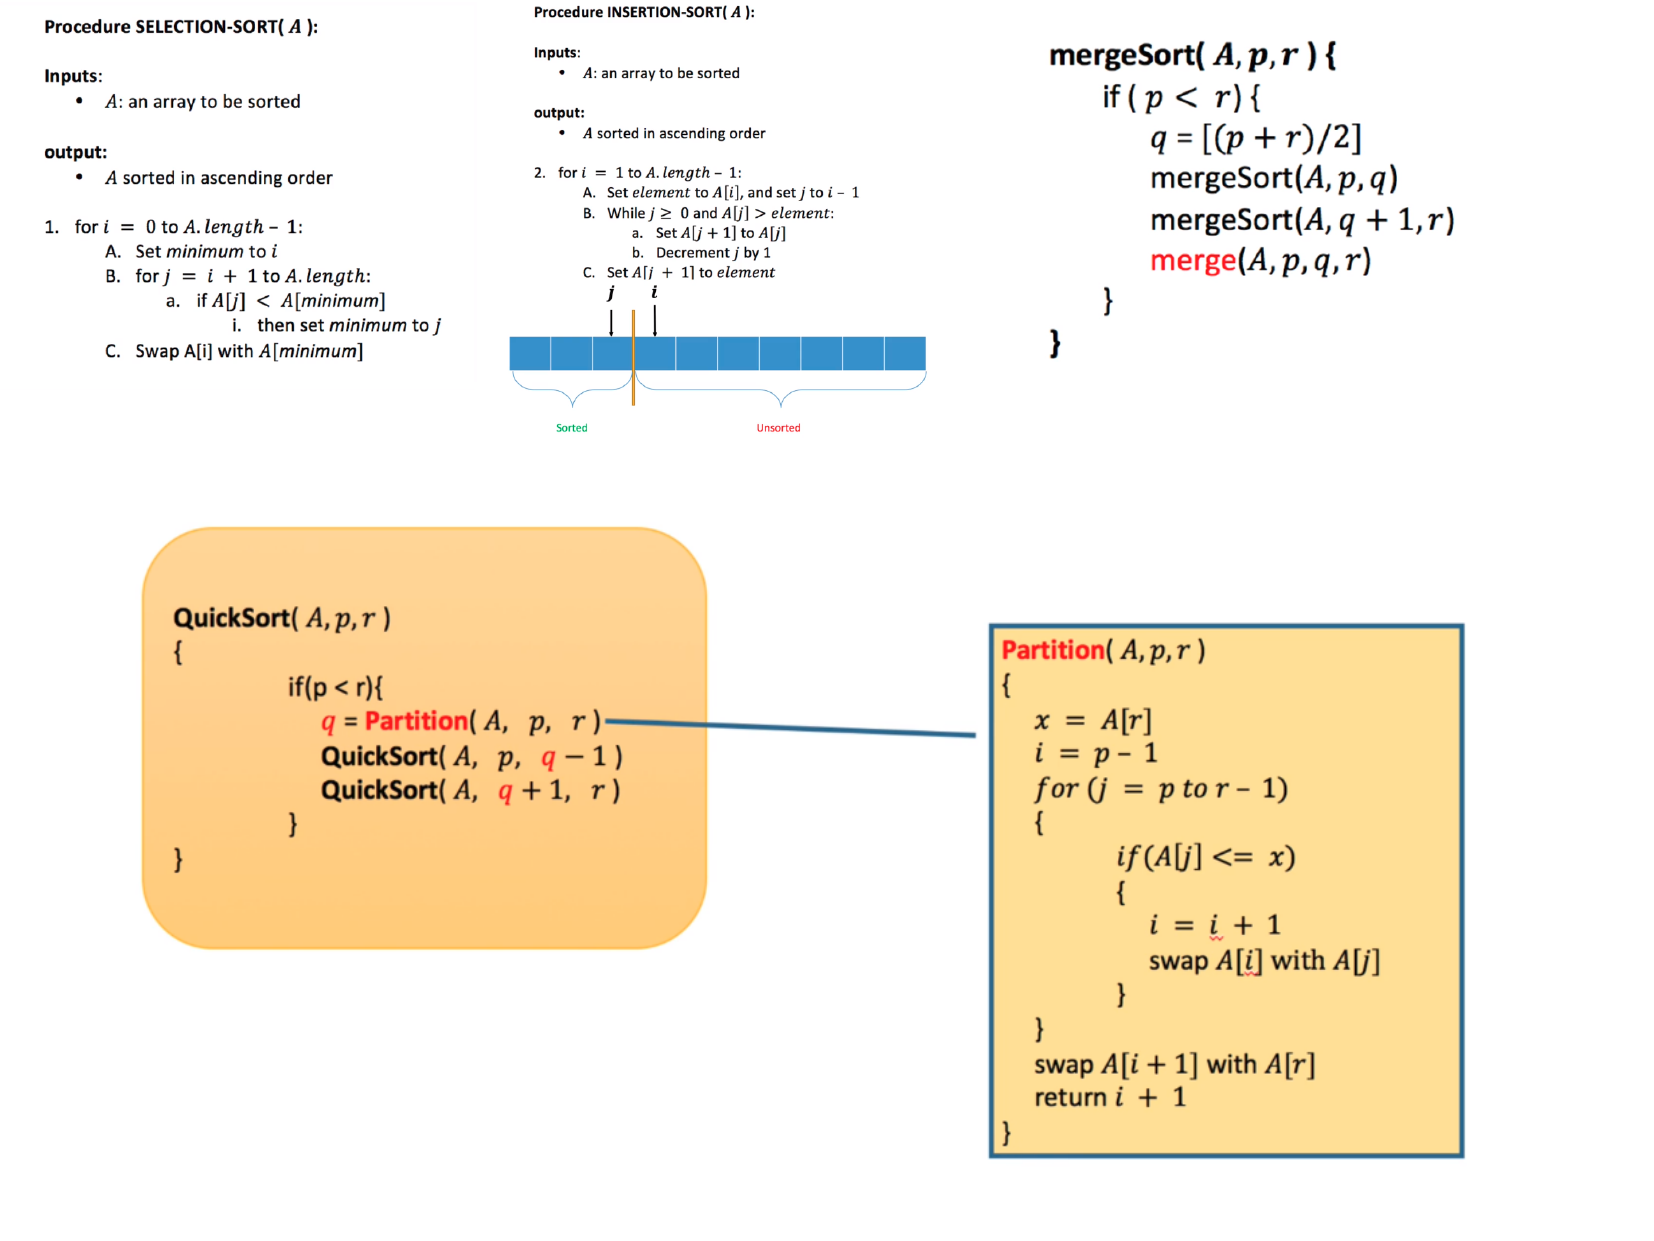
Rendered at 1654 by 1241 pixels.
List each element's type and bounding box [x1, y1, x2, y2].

picture [487, 0, 946, 438]
picture [1020, 30, 1486, 376]
picture [86, 450, 1531, 1211]
picture [0, 2, 477, 391]
